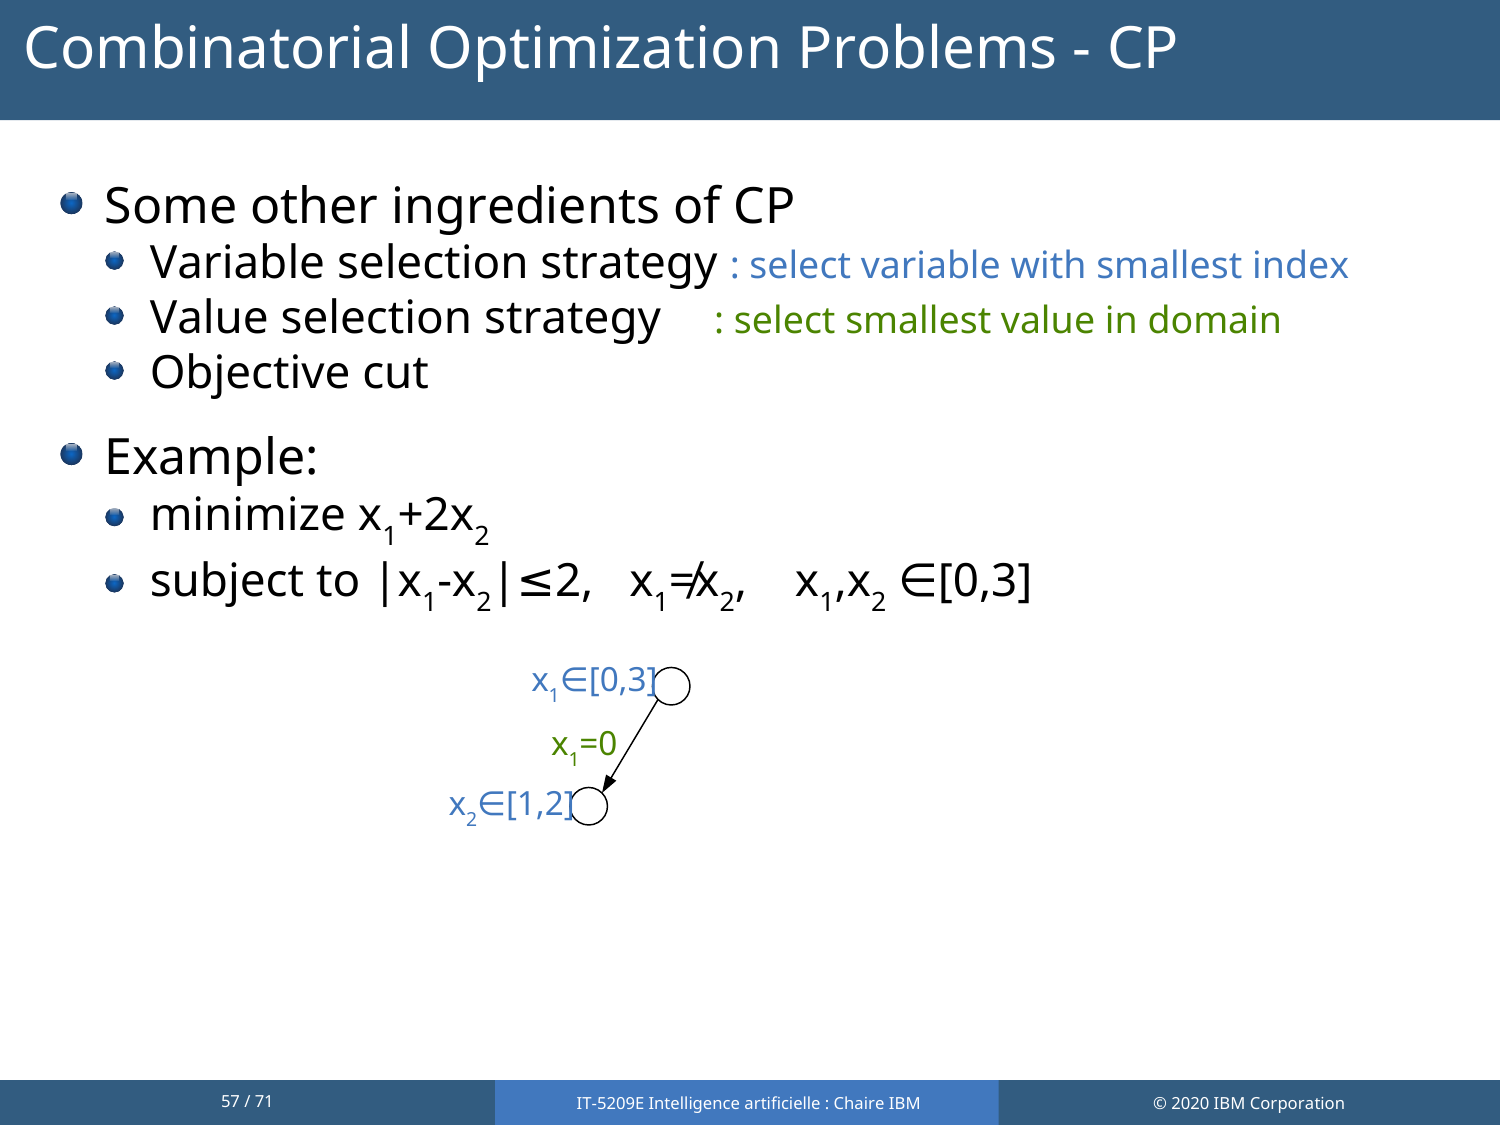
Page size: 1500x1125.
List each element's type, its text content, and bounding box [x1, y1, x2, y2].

title Combinatorial Optimization Problems - CP [0, 0, 1500, 121]
list Some other ingredients of CP Variable selection strategy : select variable with smallest index Value selection strategy : select smallest value in domain Objective cut Example: minimize x1+2x2 subject to |x1-x2|≤2, x1≠x2, x1,x2 ∈[0,3] [45, 165, 1441, 1036]
text_box x2∈[1,2] [433, 774, 629, 838]
text_box x1=0 [536, 715, 644, 785]
text_box x1∈[0,3] [516, 650, 712, 714]
